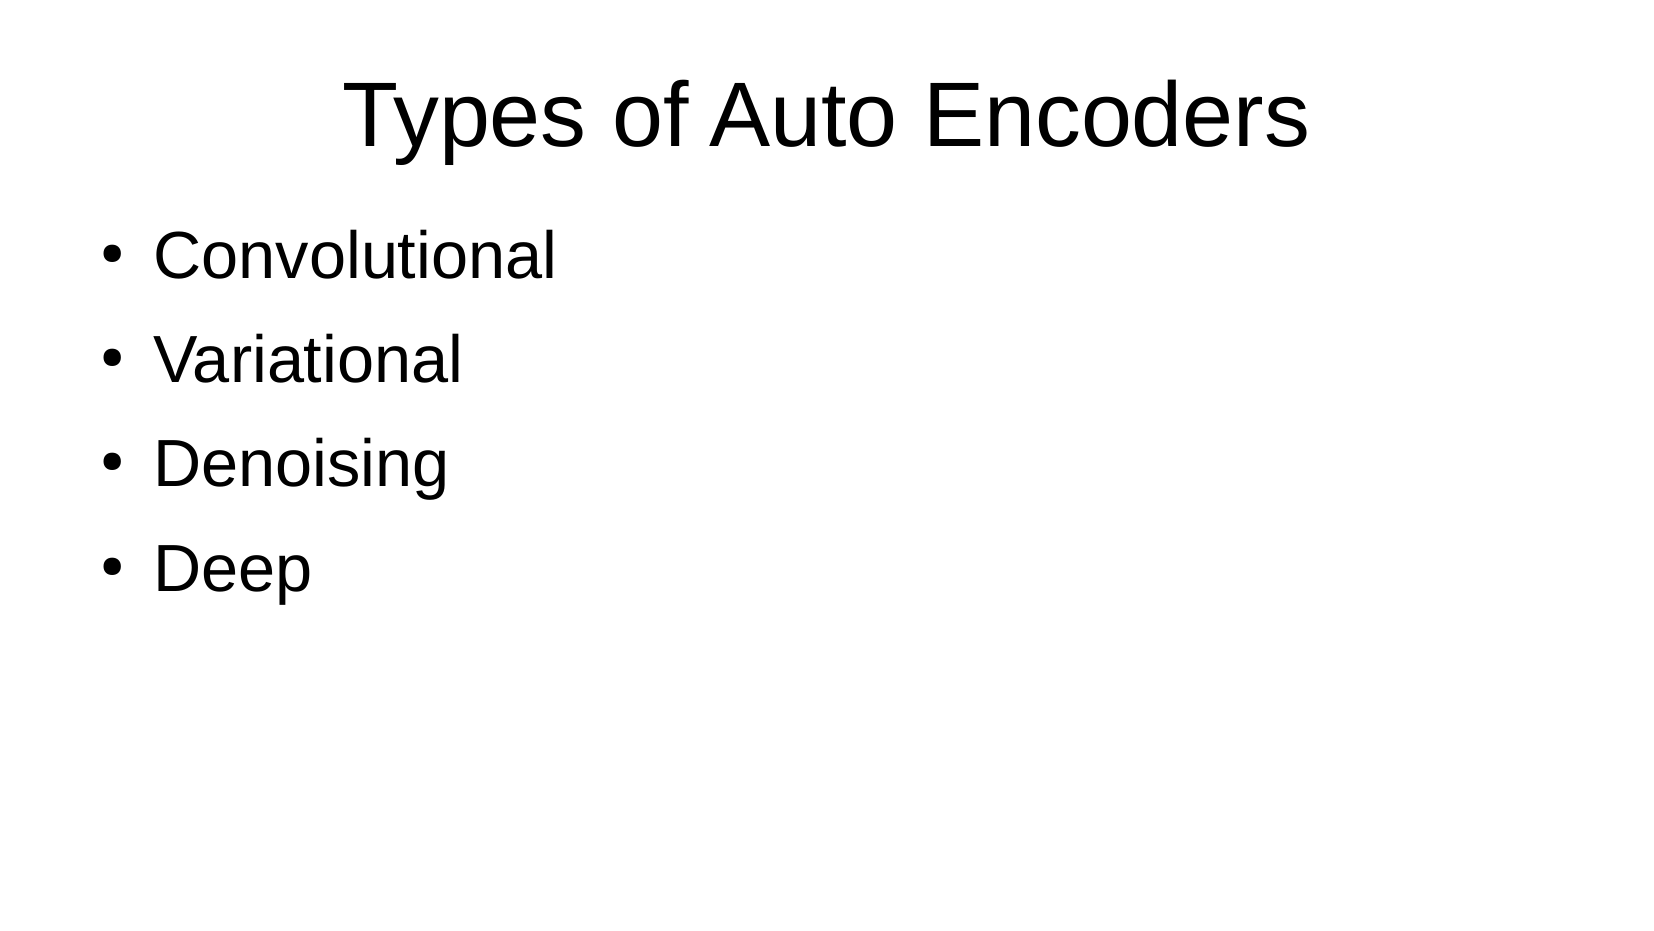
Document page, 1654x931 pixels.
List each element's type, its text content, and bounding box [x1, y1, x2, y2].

title Types of Auto Encoders [82, 37, 1571, 193]
list Convolutional Variational Denoising Deep [82, 217, 1571, 758]
